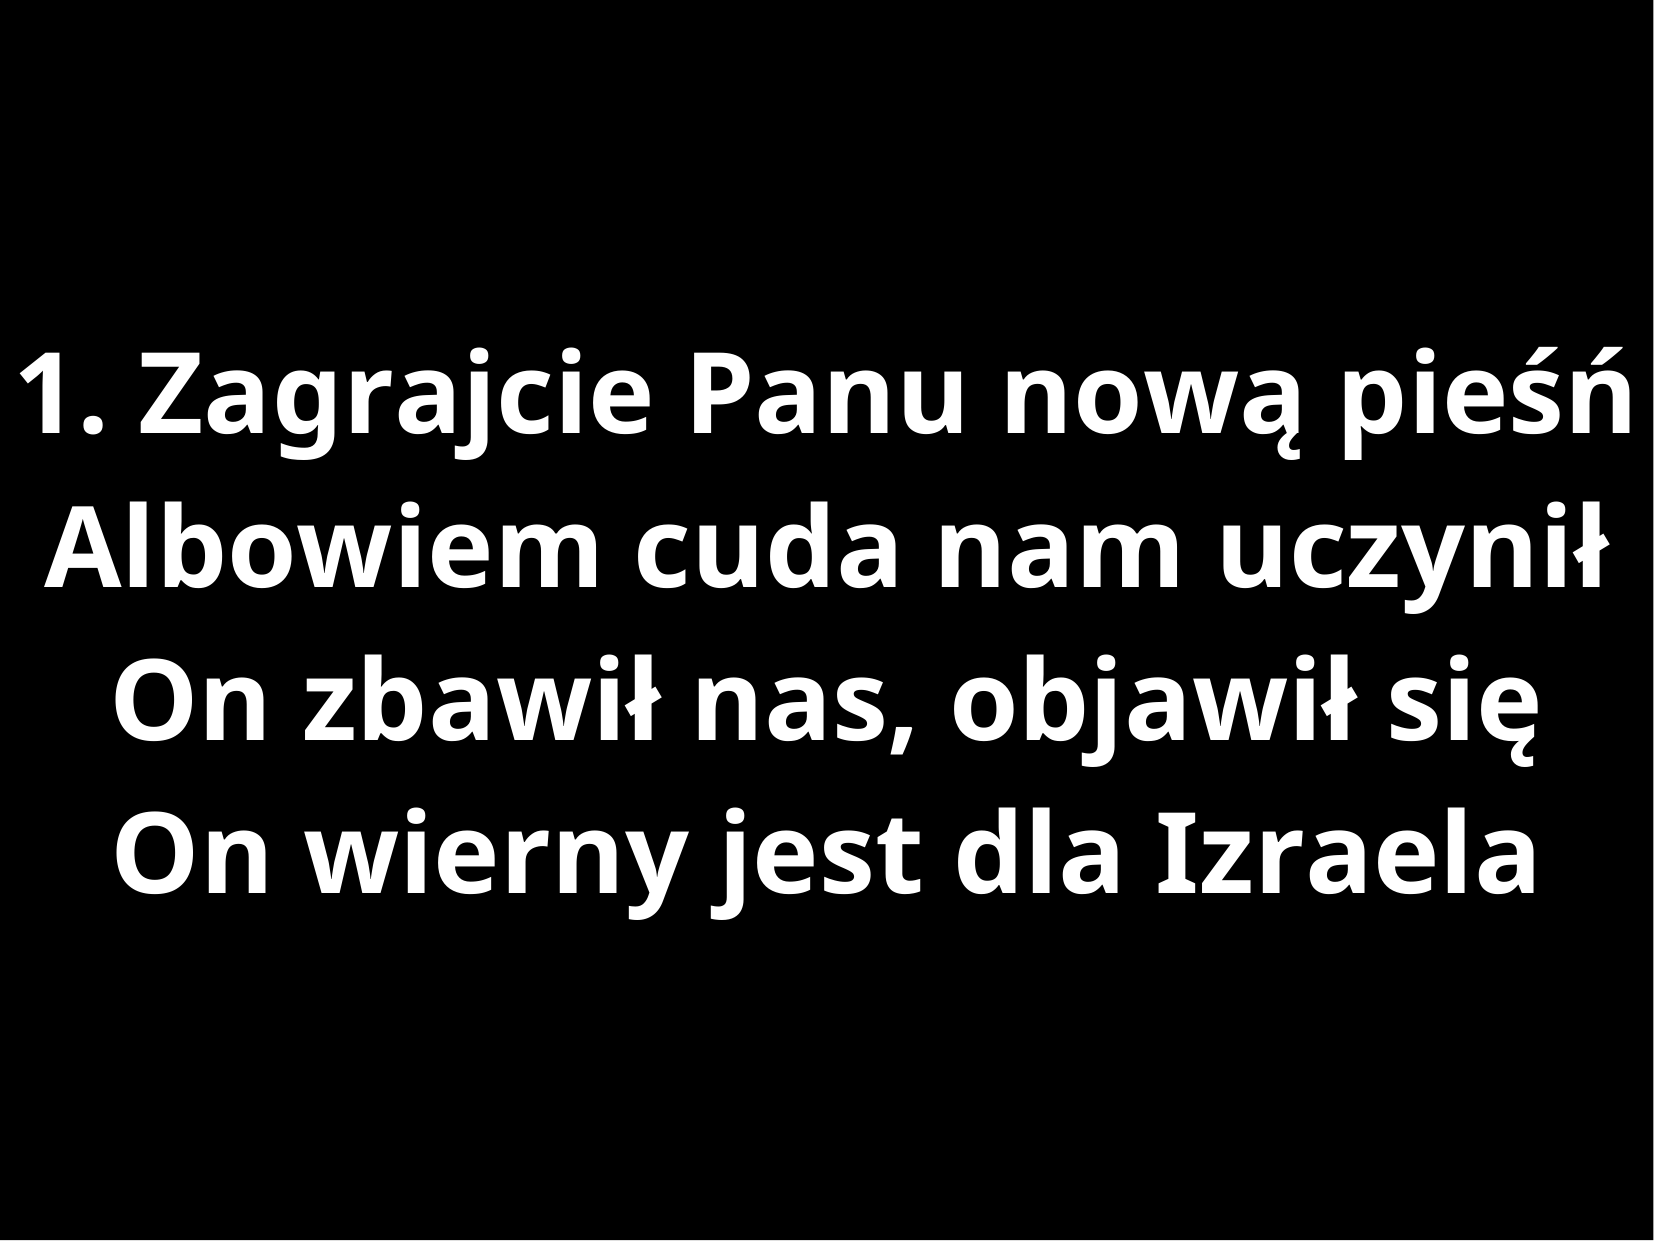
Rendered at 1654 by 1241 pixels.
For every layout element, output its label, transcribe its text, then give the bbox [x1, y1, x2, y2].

title 1. Zagrajcie Panu nową pieśń Albowiem cuda nam uczynił On zbawił nas, objawił się On wierny jest dla Izraela [0, 0, 1654, 1241]
